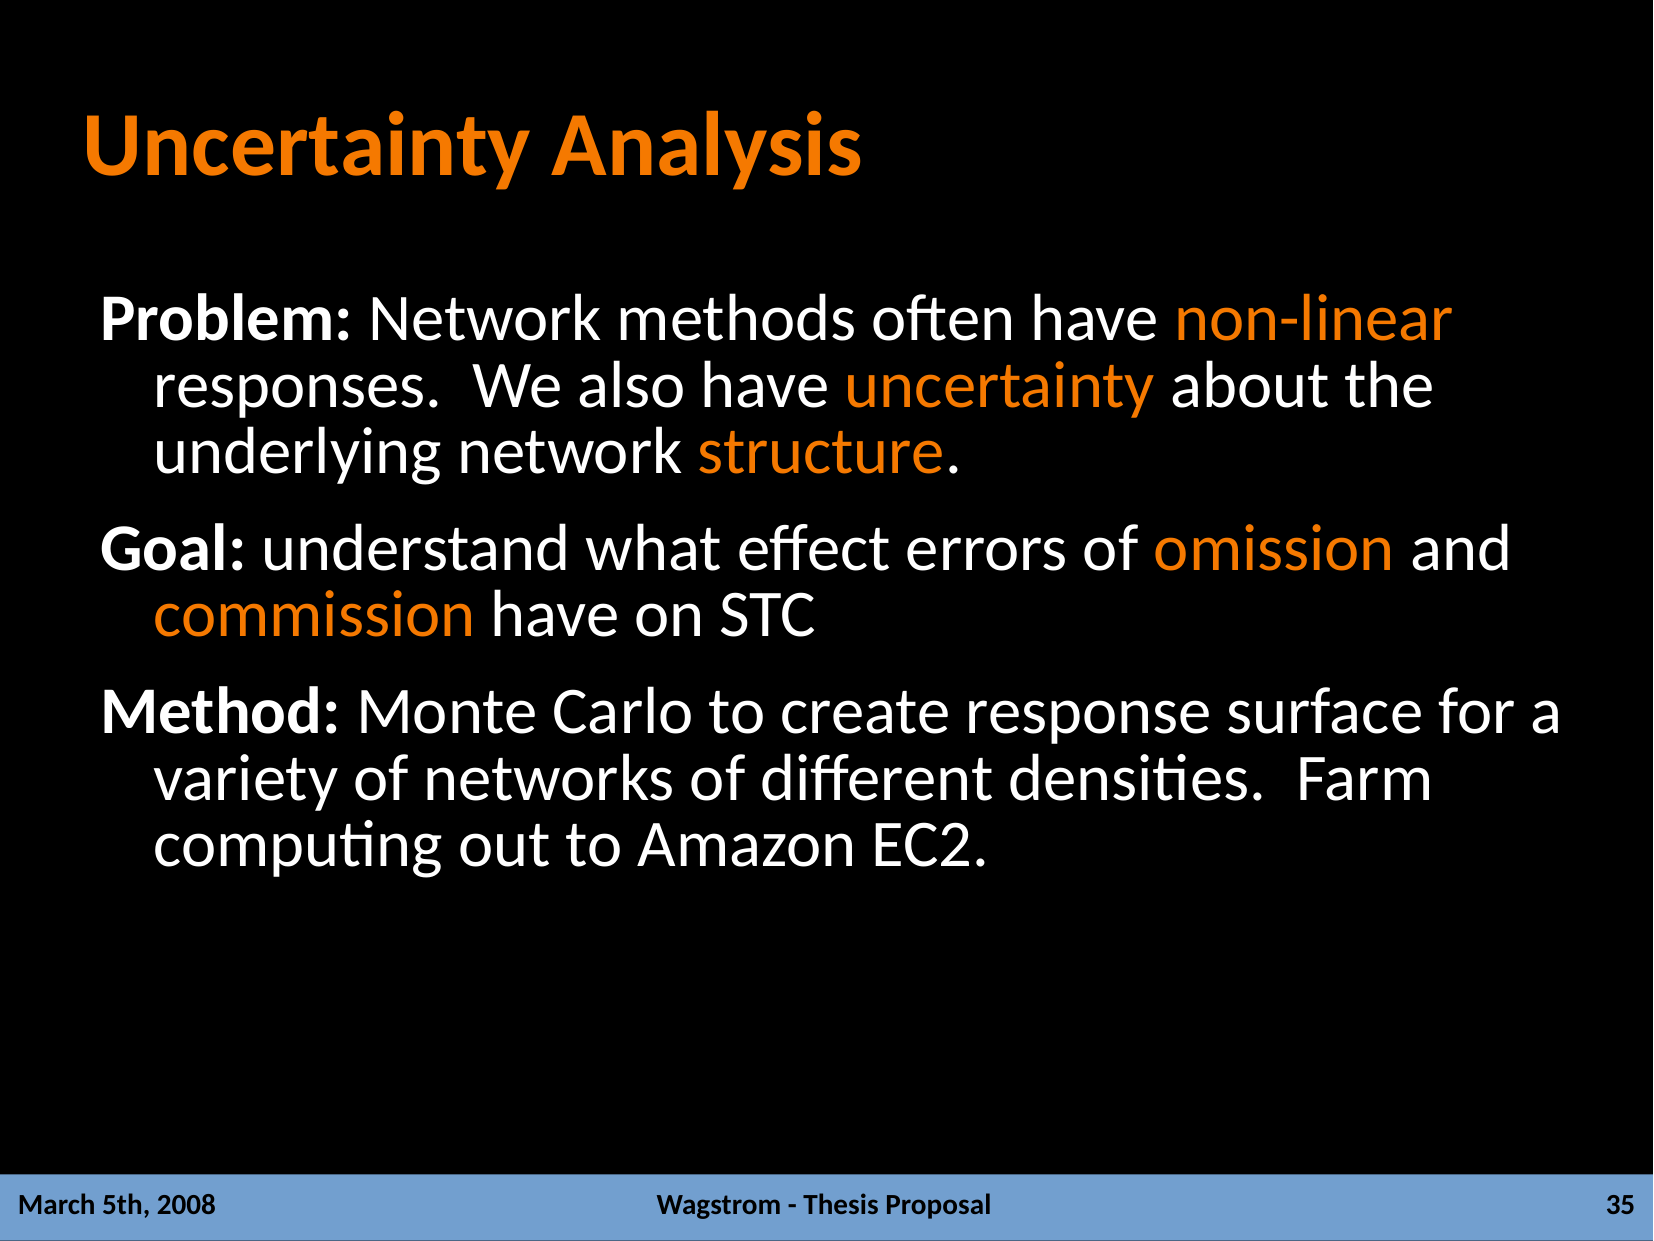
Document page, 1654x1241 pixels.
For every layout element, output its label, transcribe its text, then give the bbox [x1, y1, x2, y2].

title Uncertainty Analysis [82, 56, 1571, 250]
list Problem: Network methods often have non-linear responses. We also have uncertainty about the underlying network structure. Goal: understand what effect errors of omission and commission have on STC Method: Monte Carlo to create response surface for a variety of networks of different densities. Farm computing out to Amazon EC2. [82, 290, 1571, 1095]
